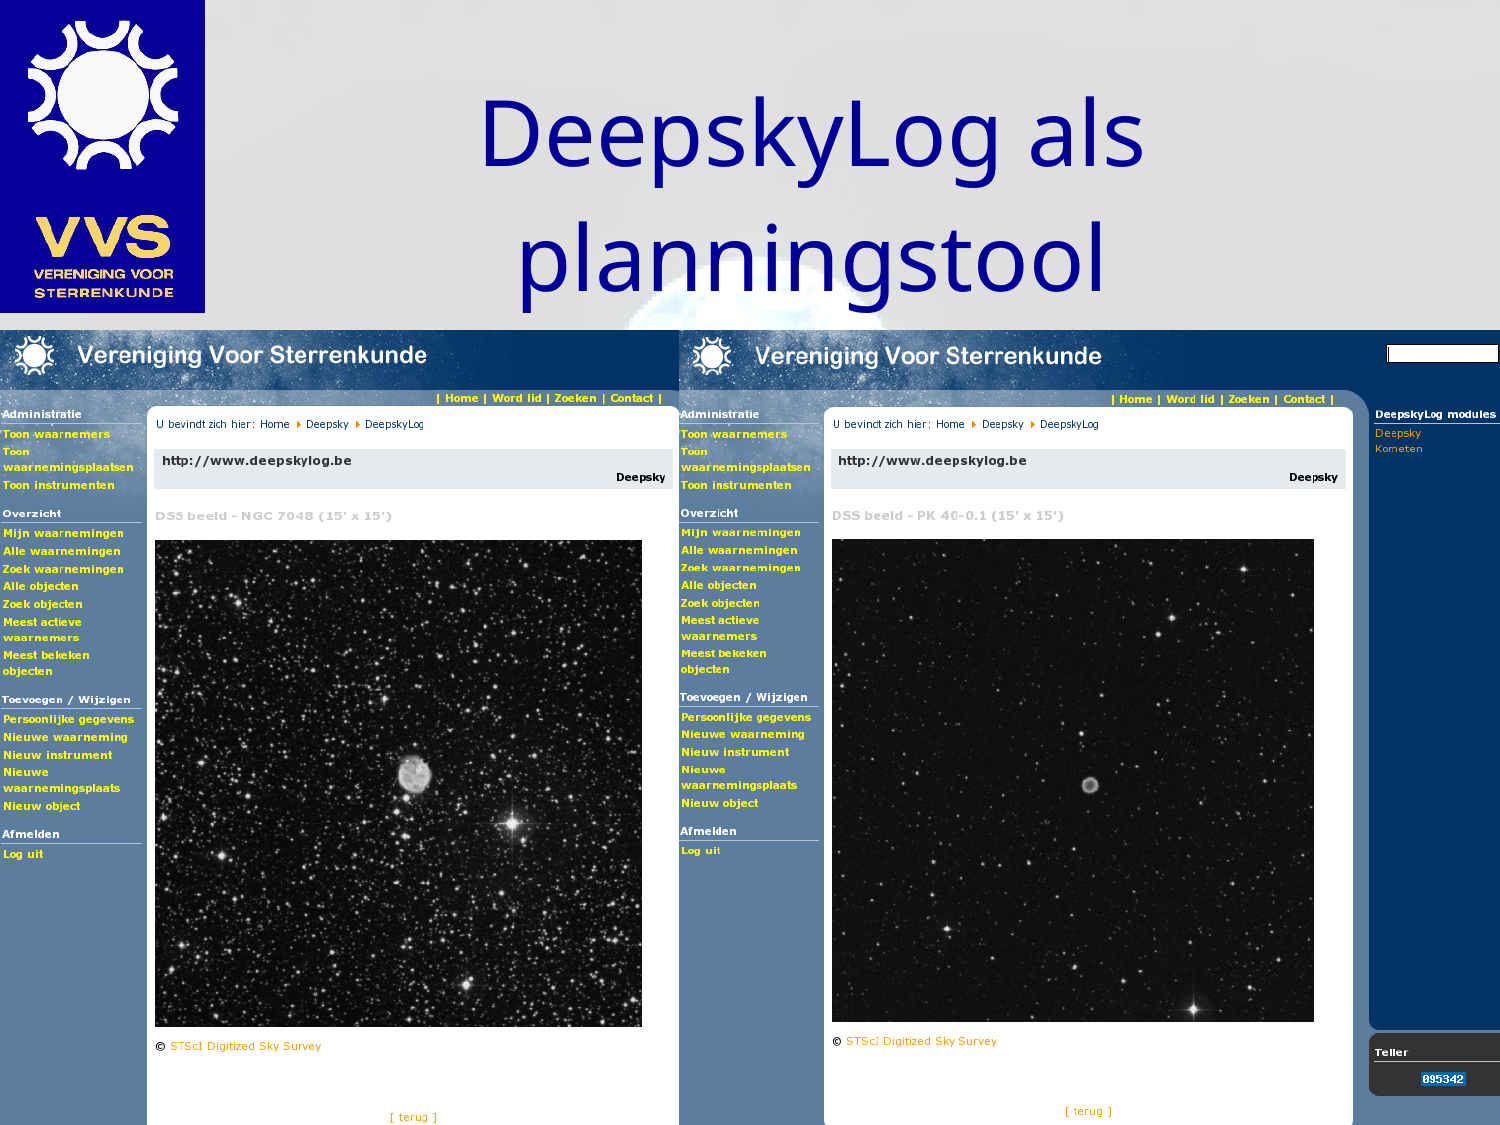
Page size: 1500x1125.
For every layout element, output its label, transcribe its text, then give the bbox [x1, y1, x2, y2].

picture [0, 330, 1500, 1125]
picture [0, 0, 205, 313]
title DeepskyLog als planningstool [237, 76, 1388, 312]
